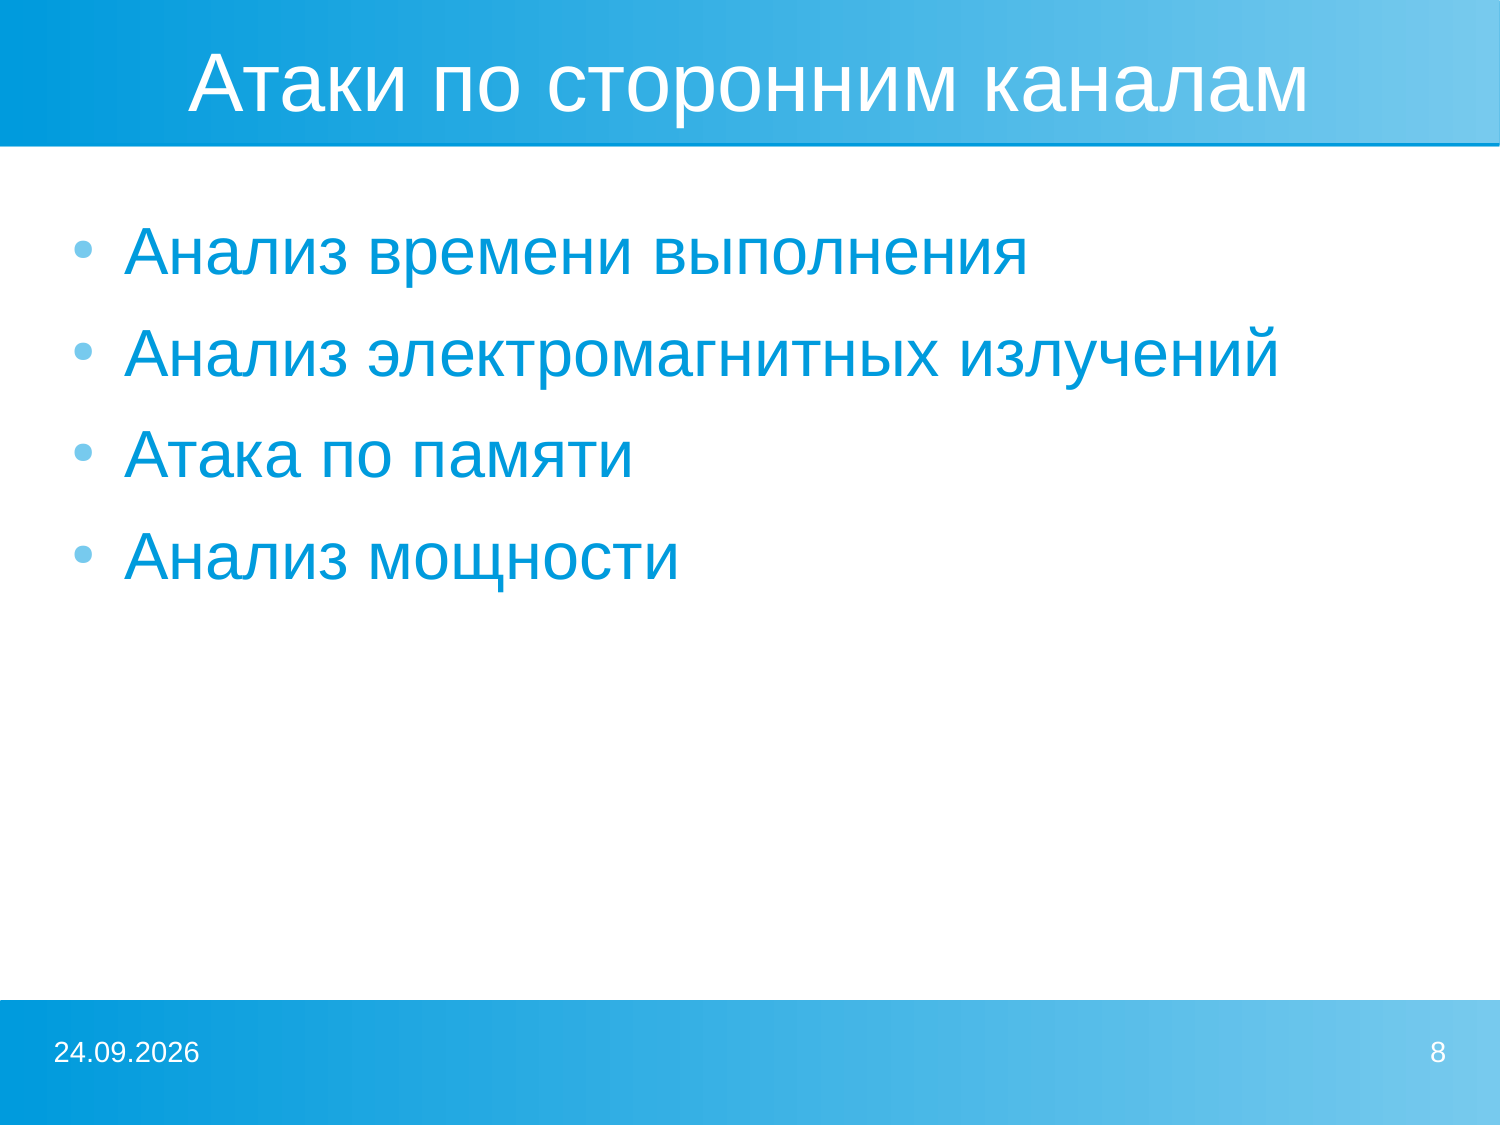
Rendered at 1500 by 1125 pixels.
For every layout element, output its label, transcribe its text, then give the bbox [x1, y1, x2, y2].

title Атаки по сторонним каналам [53, 35, 1447, 131]
list Анализ времени выполнения Анализ электромагнитных излучений Атака по памяти Анализ мощности [53, 214, 1447, 929]
